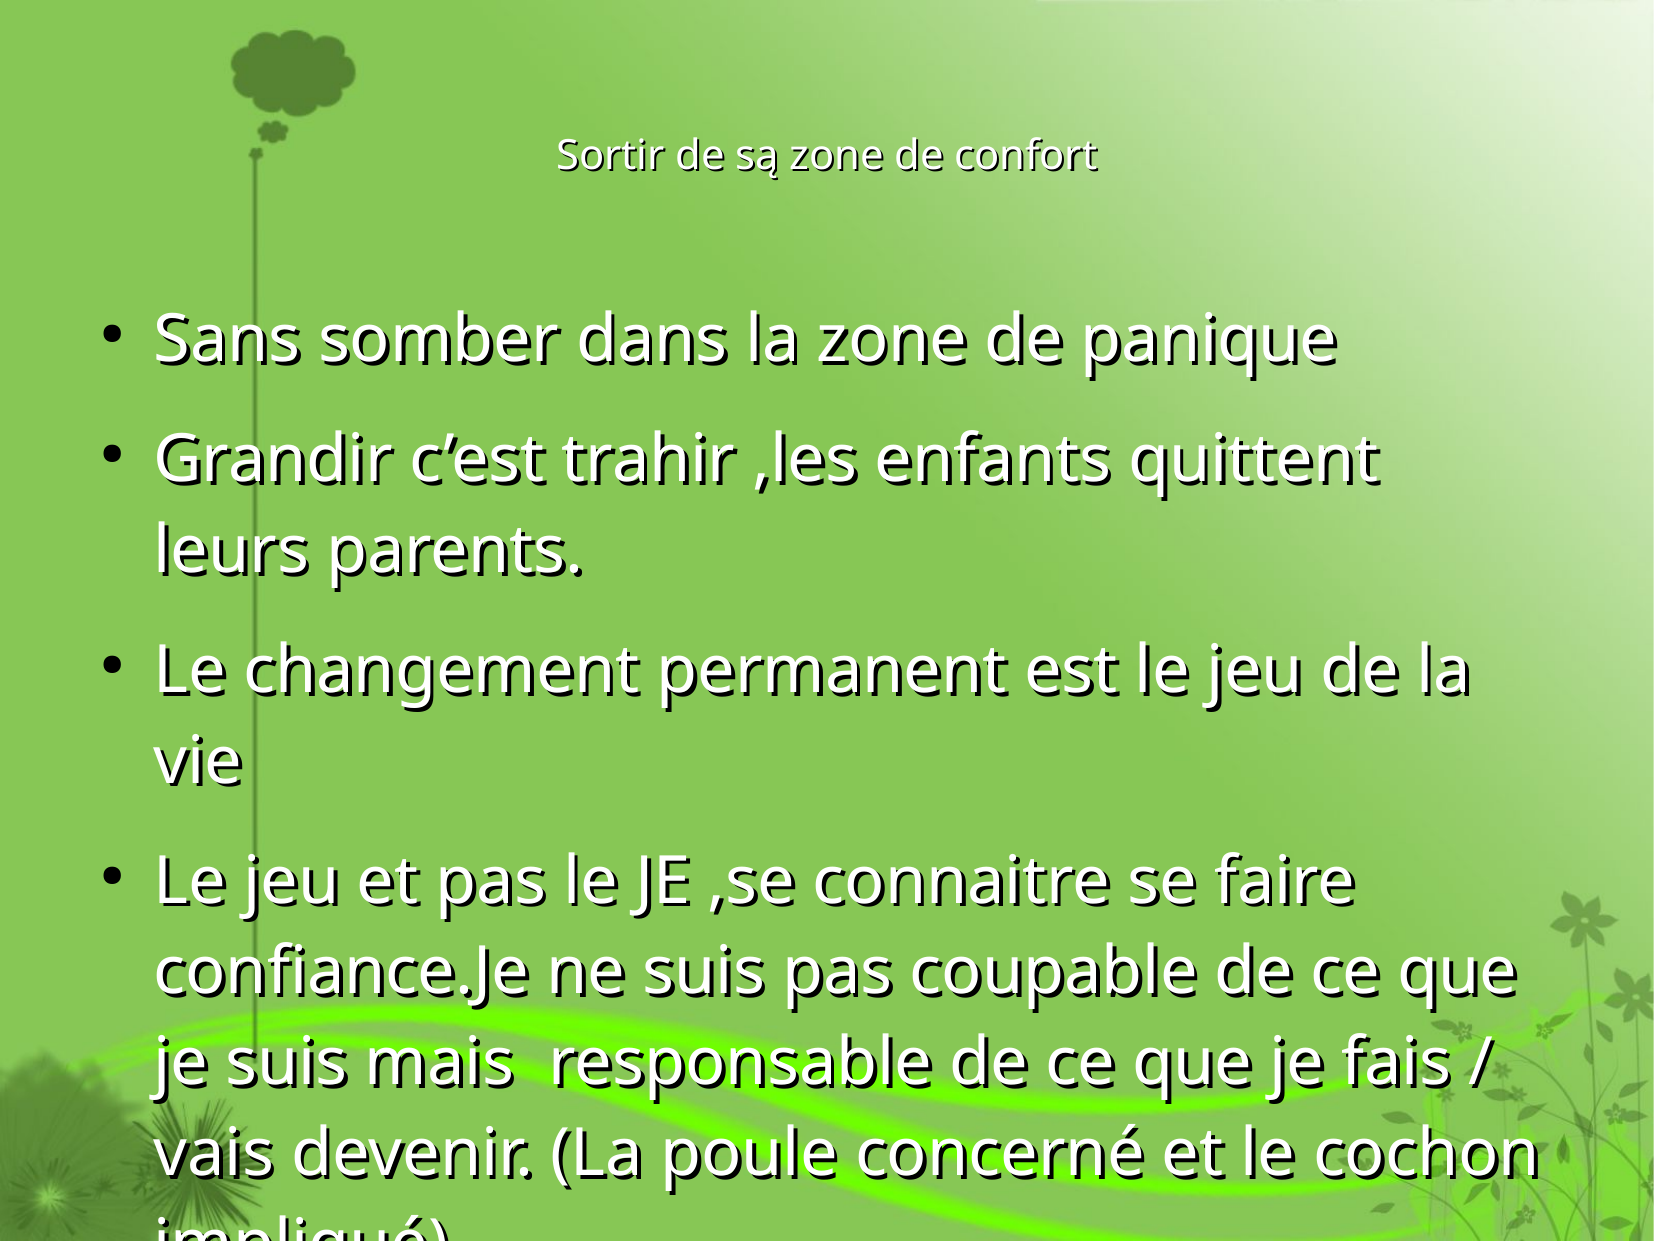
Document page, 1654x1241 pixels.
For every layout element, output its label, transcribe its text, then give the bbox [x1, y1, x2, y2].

picture [406, 1237, 417, 1241]
picture [0, 0, 1654, 1241]
list Sans somber dans la zone de panique Grandir c’est trahir ,les enfants quittent leurs parents. Le changement permanent est le jeu de la vie Le jeu et pas le JE ,se connaitre se faire confiance.Je ne suis pas coupable de ce que je suis mais responsable de ce que je fais / vais devenir. (La poule concerné et le cochon impliqué) [82, 290, 1571, 1153]
picture [325, 1237, 336, 1241]
title Sortir de są zone de confort [82, 49, 1571, 257]
